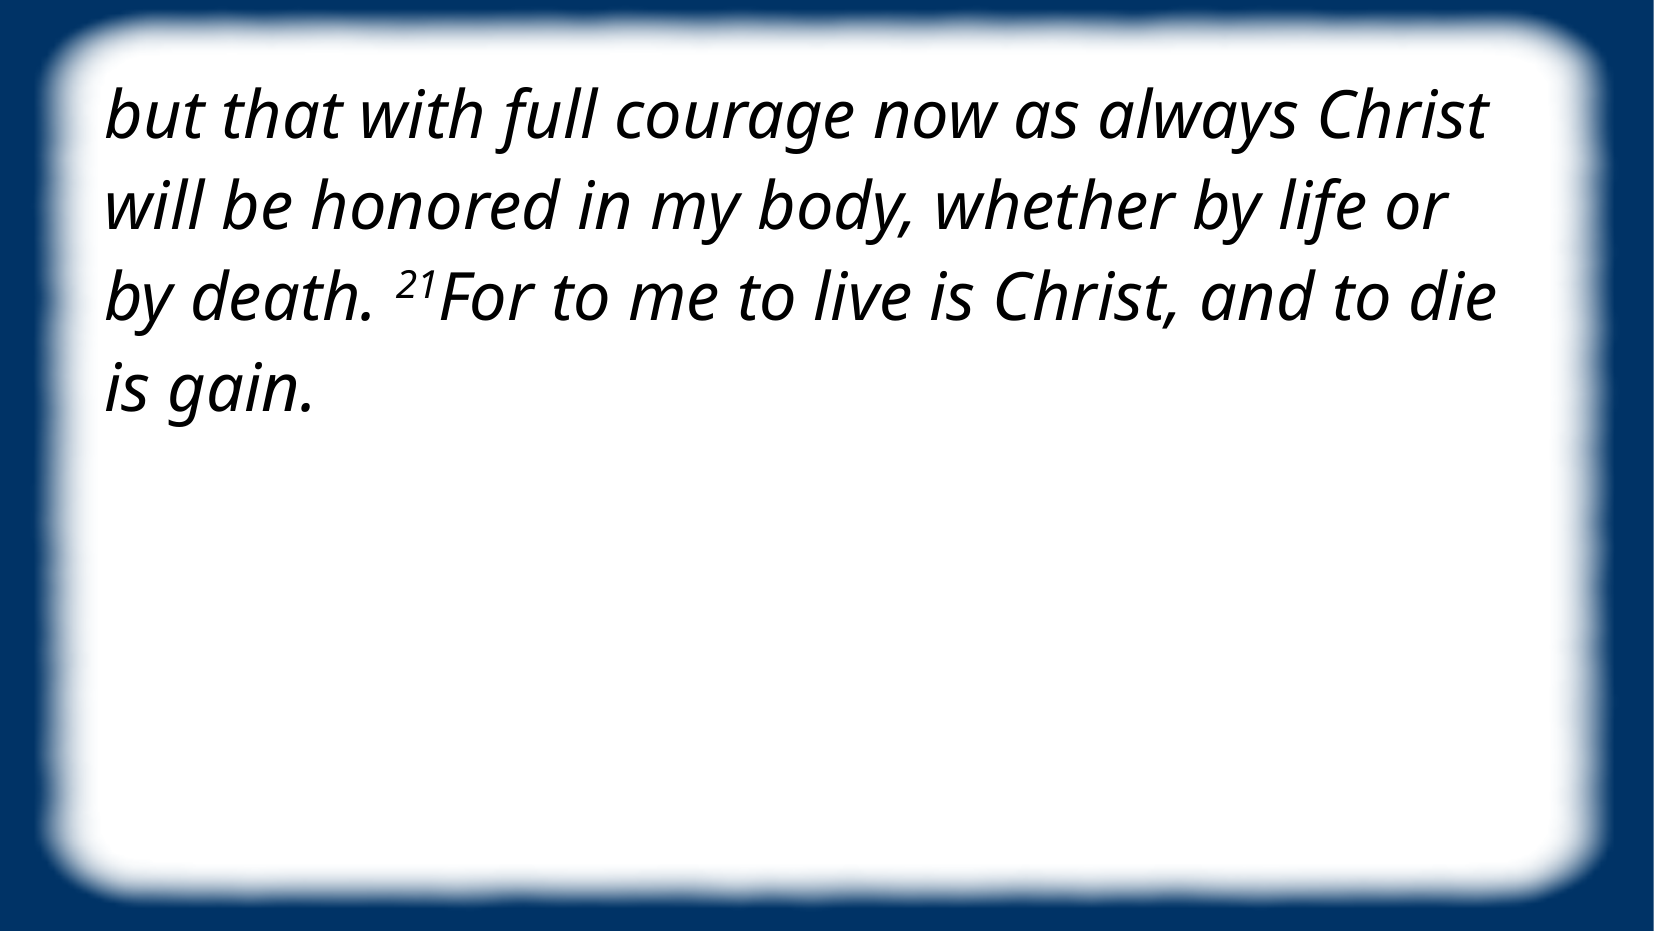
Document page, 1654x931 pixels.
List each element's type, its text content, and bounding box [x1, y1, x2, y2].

text_box but that with full courage now as always Christ will be honored in my body, whether by life or by death. 21For to me to live is Christ, and to die is gain. [90, 60, 1546, 430]
picture [0, 0, 1654, 931]
